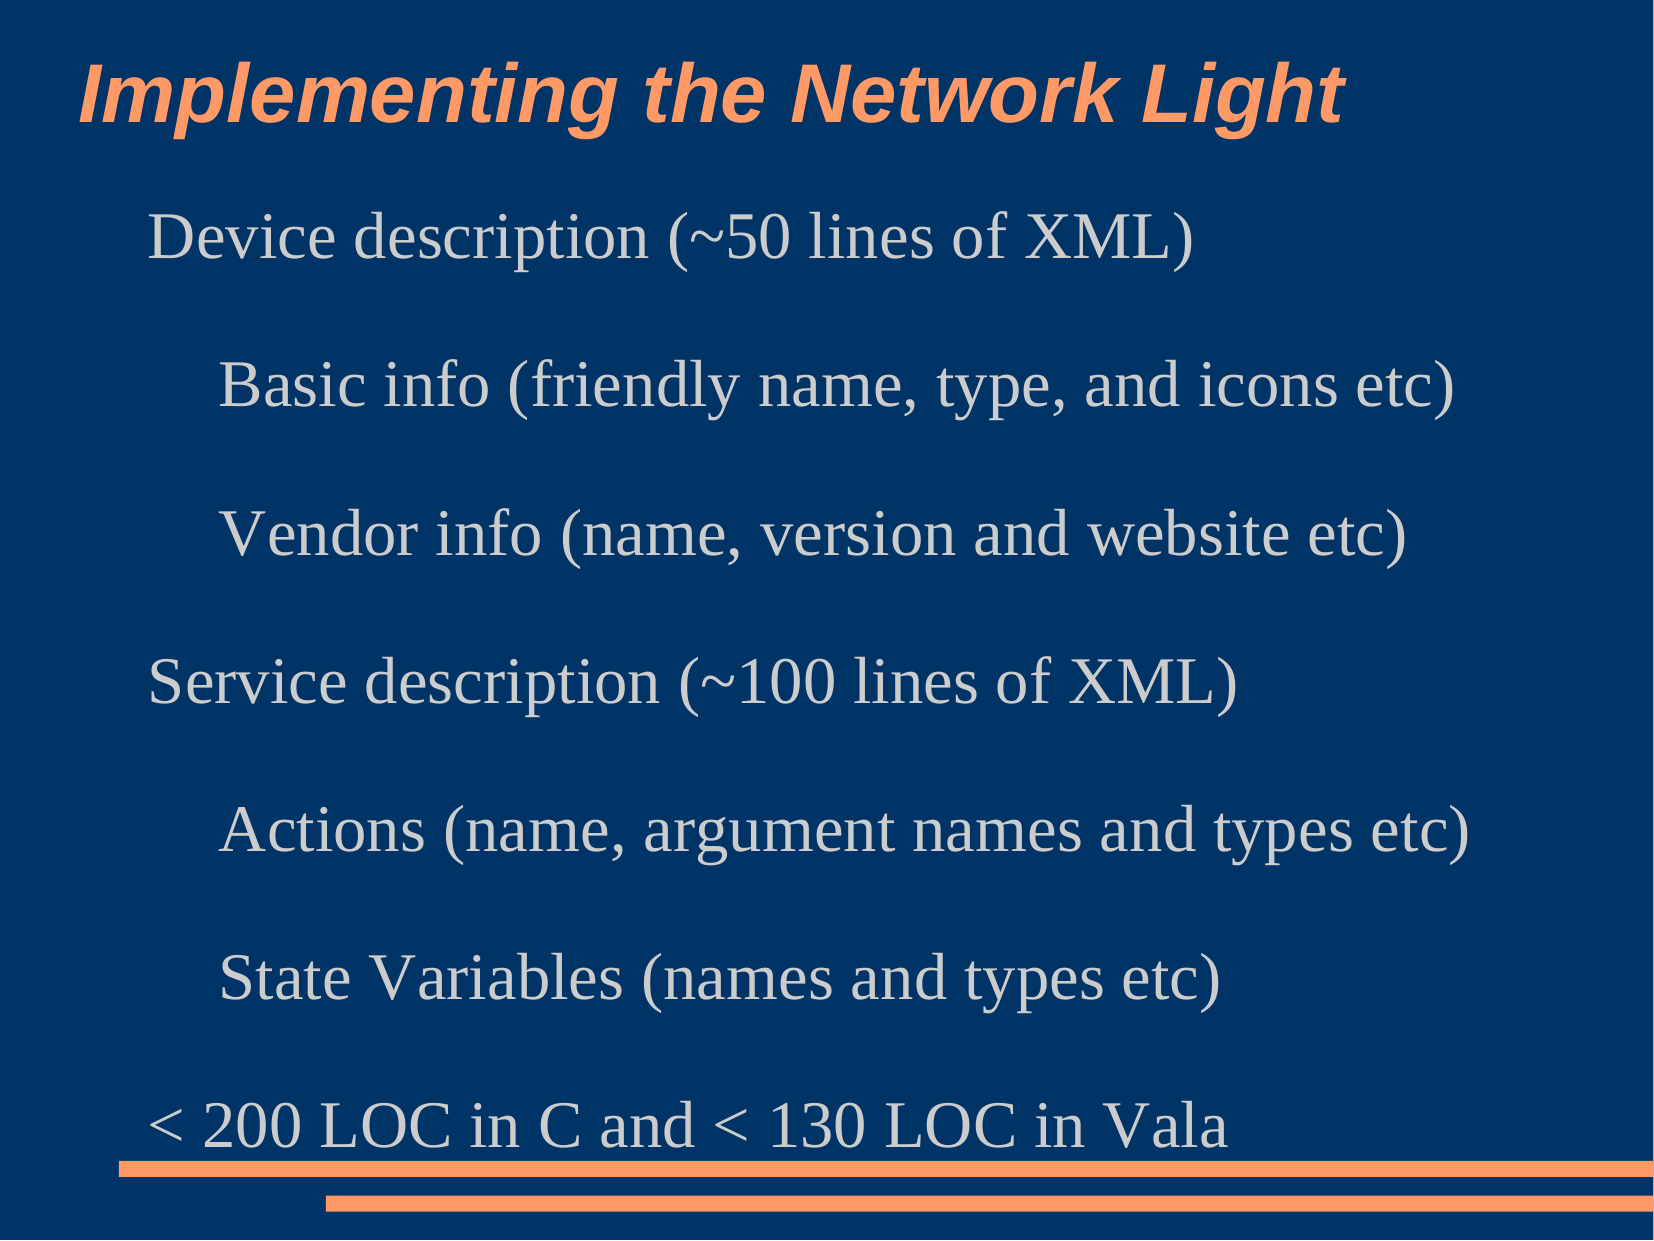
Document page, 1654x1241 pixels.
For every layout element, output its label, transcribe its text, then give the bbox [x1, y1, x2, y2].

title Implementing the Network Light [78, 37, 1538, 151]
subtitle Device description (~50 lines of XML) Basic info (friendly name, type, and icons etc) Vendor info (name, version and website etc) Service description (~100 lines of XML) Actions (name, argument names and types etc) State Variables (names and types etc) < 200 LOC in C and < 130 LOC in Vala [112, 162, 1552, 1126]
